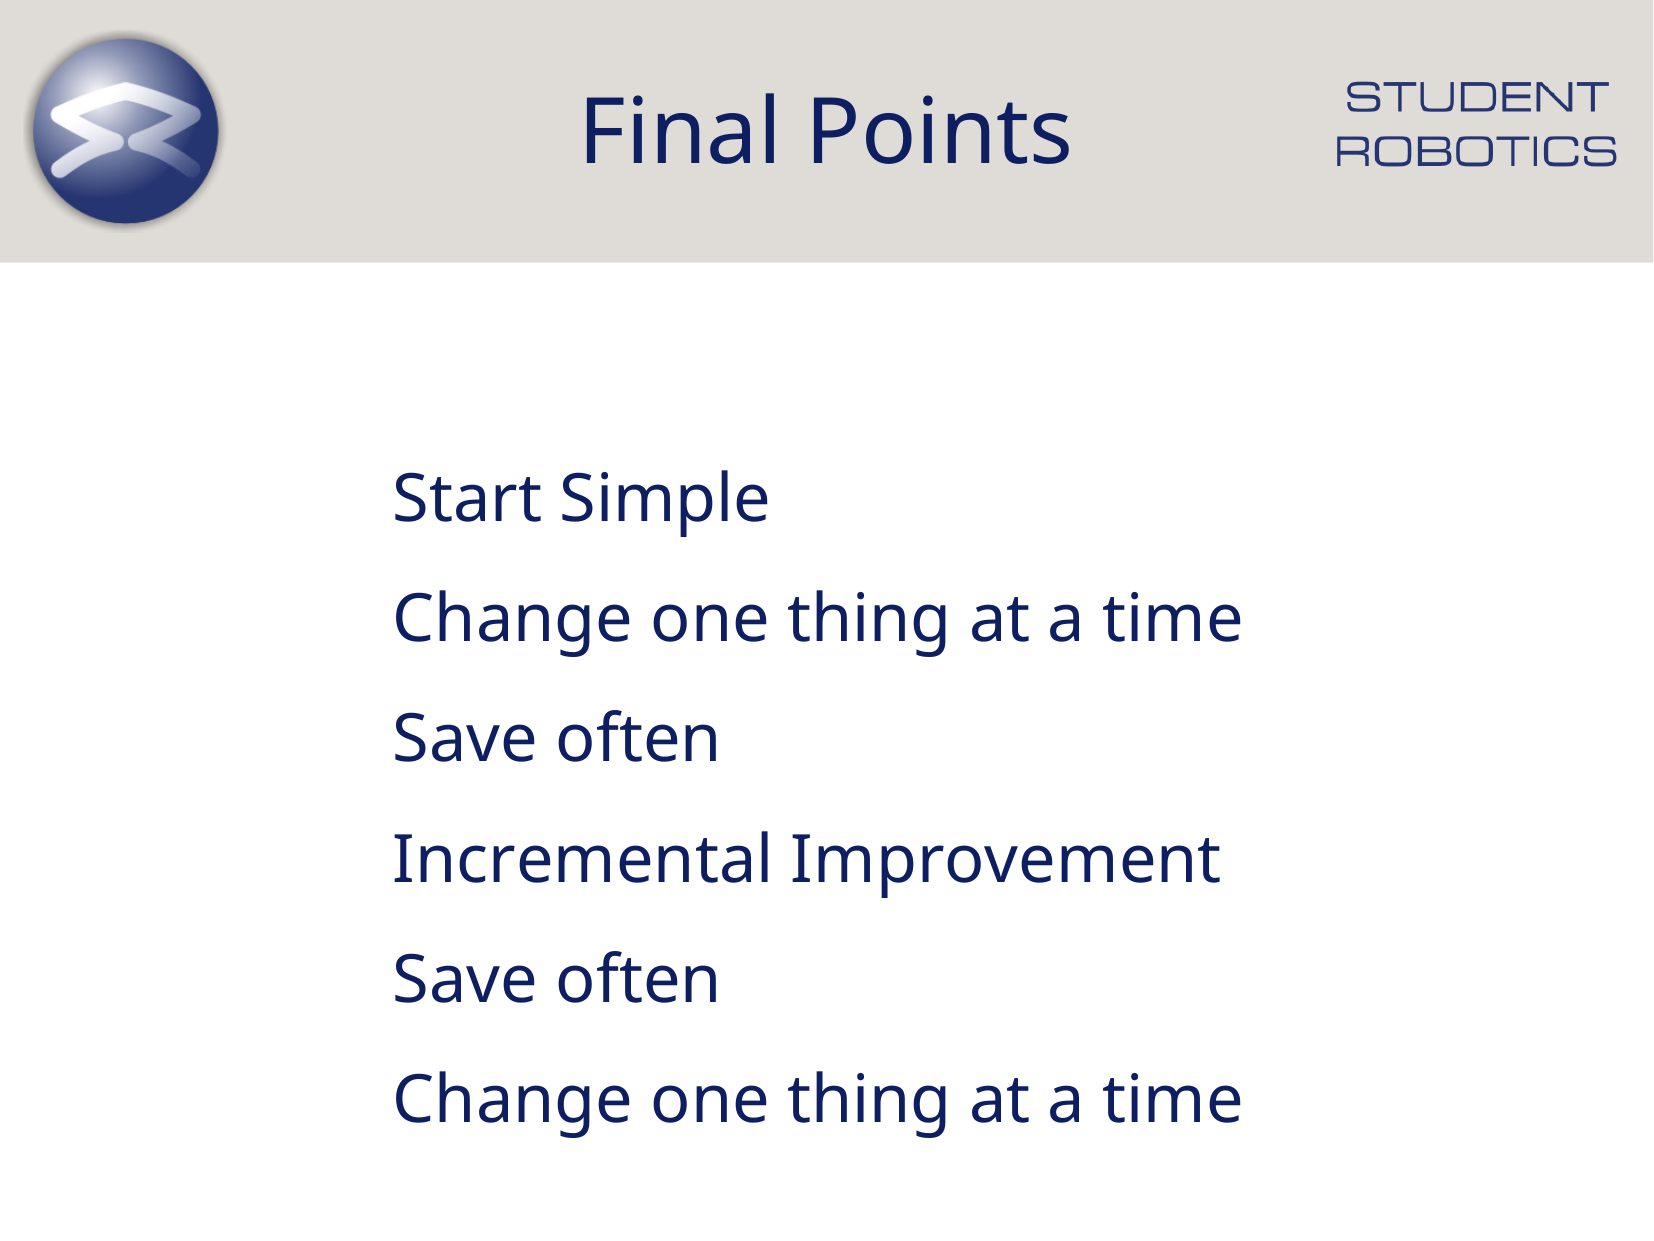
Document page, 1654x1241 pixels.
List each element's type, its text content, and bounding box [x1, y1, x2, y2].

list Start Simple Change one thing at a time Save often Incremental Improvement Save often Change one thing at a time [375, 450, 1380, 1060]
title Final Points [82, 7, 1571, 250]
picture [1571, 68, 1633, 174]
picture [9, 19, 82, 245]
